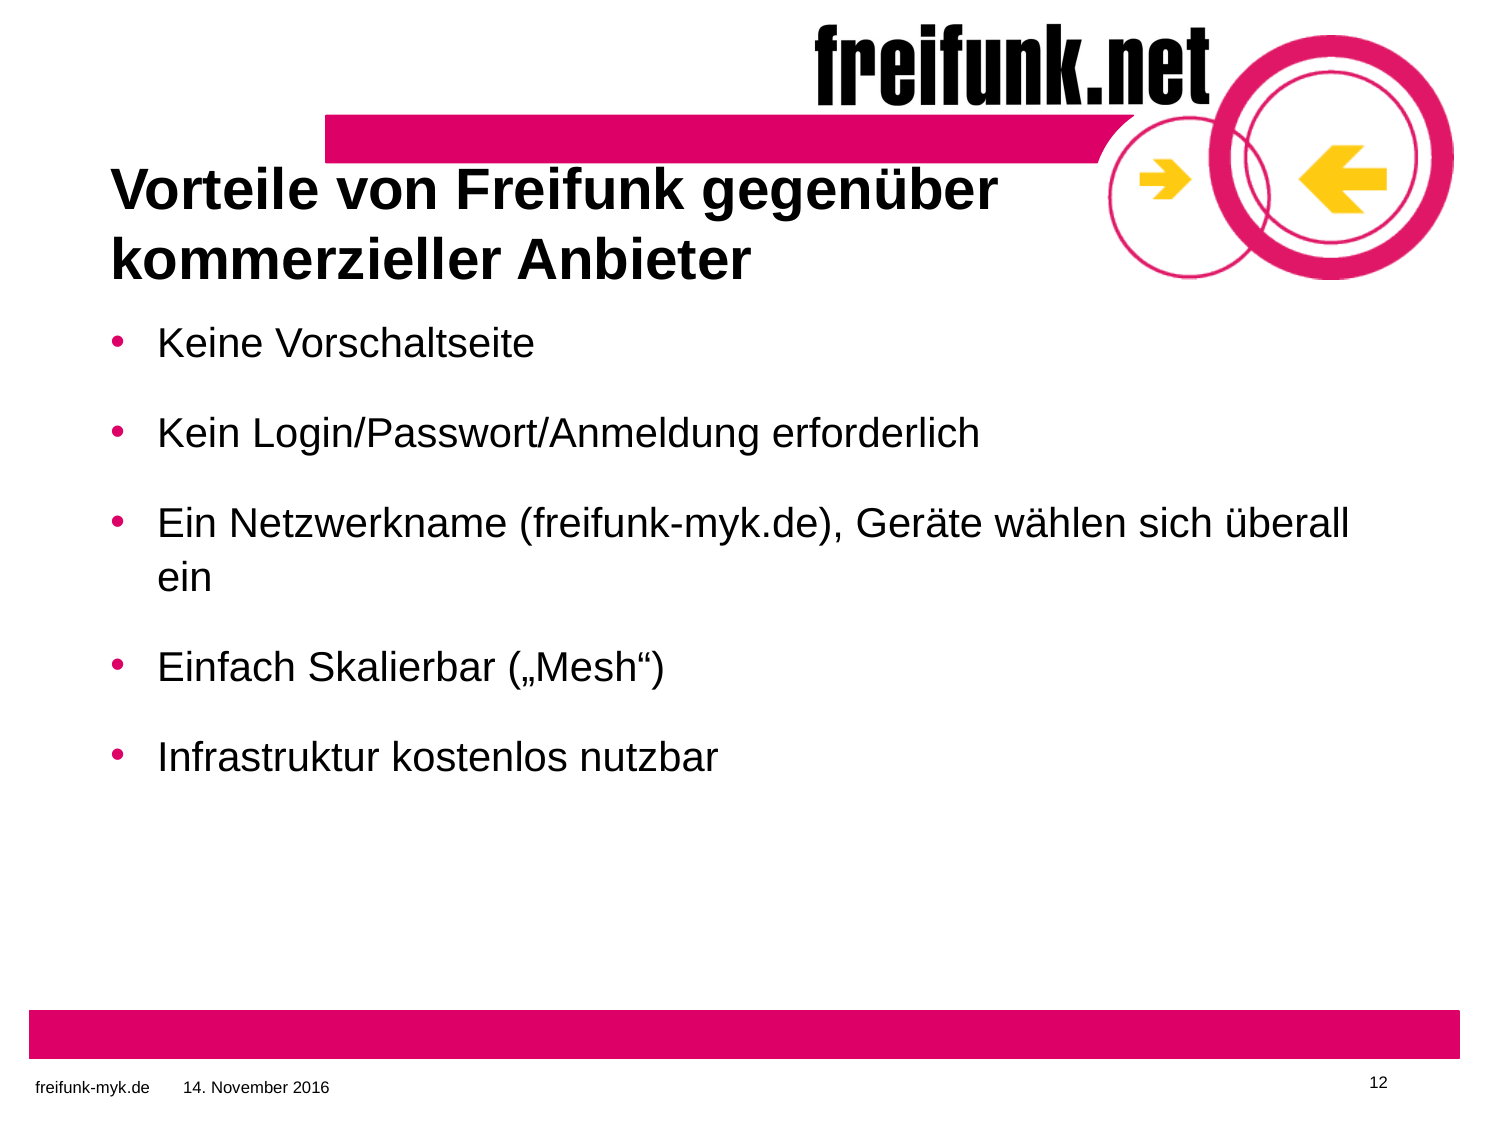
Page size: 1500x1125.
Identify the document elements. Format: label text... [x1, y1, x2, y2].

picture [816, 24, 1454, 280]
title Vorteile von Freifunk gegenüber kommerzieller Anbieter [110, 160, 1093, 282]
list Keine Vorschaltseite Kein Login/Passwort/Anmeldung erforderlich Ein Netzwerkname (freifunk-myk.de), Geräte wählen sich überall ein Einfach Skalierbar („Mesh“) Infrastruktur kostenlos nutzbar [110, 312, 1392, 1000]
